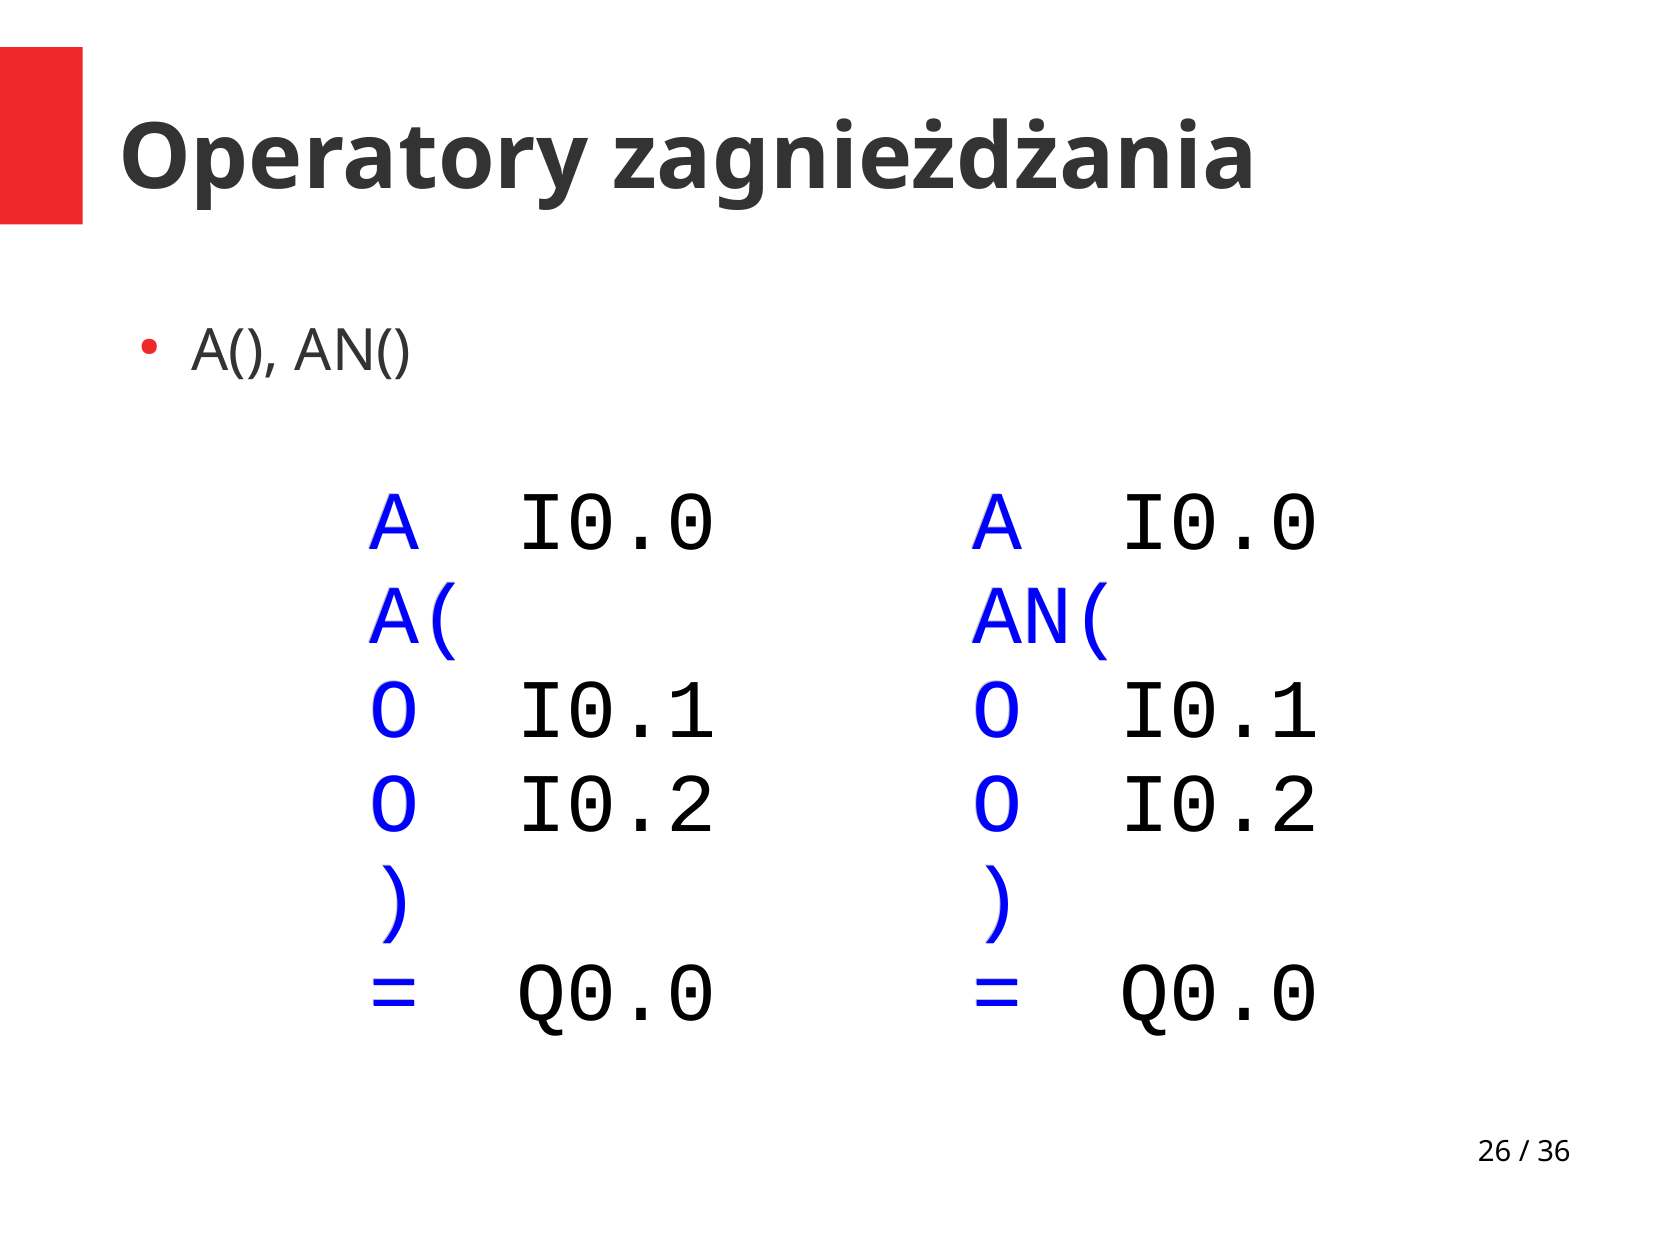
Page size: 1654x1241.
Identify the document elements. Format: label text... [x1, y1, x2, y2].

title Operatory zagnieżdżania [118, 49, 1571, 257]
list A(), AN() [121, 308, 1539, 392]
text_box A I0.0 AN( O I0.1 O I0.2 ) = Q0.0 [957, 472, 1335, 1053]
text_box A I0.0 A( O I0.1 O I0.2 ) = Q0.0 [354, 472, 732, 1053]
